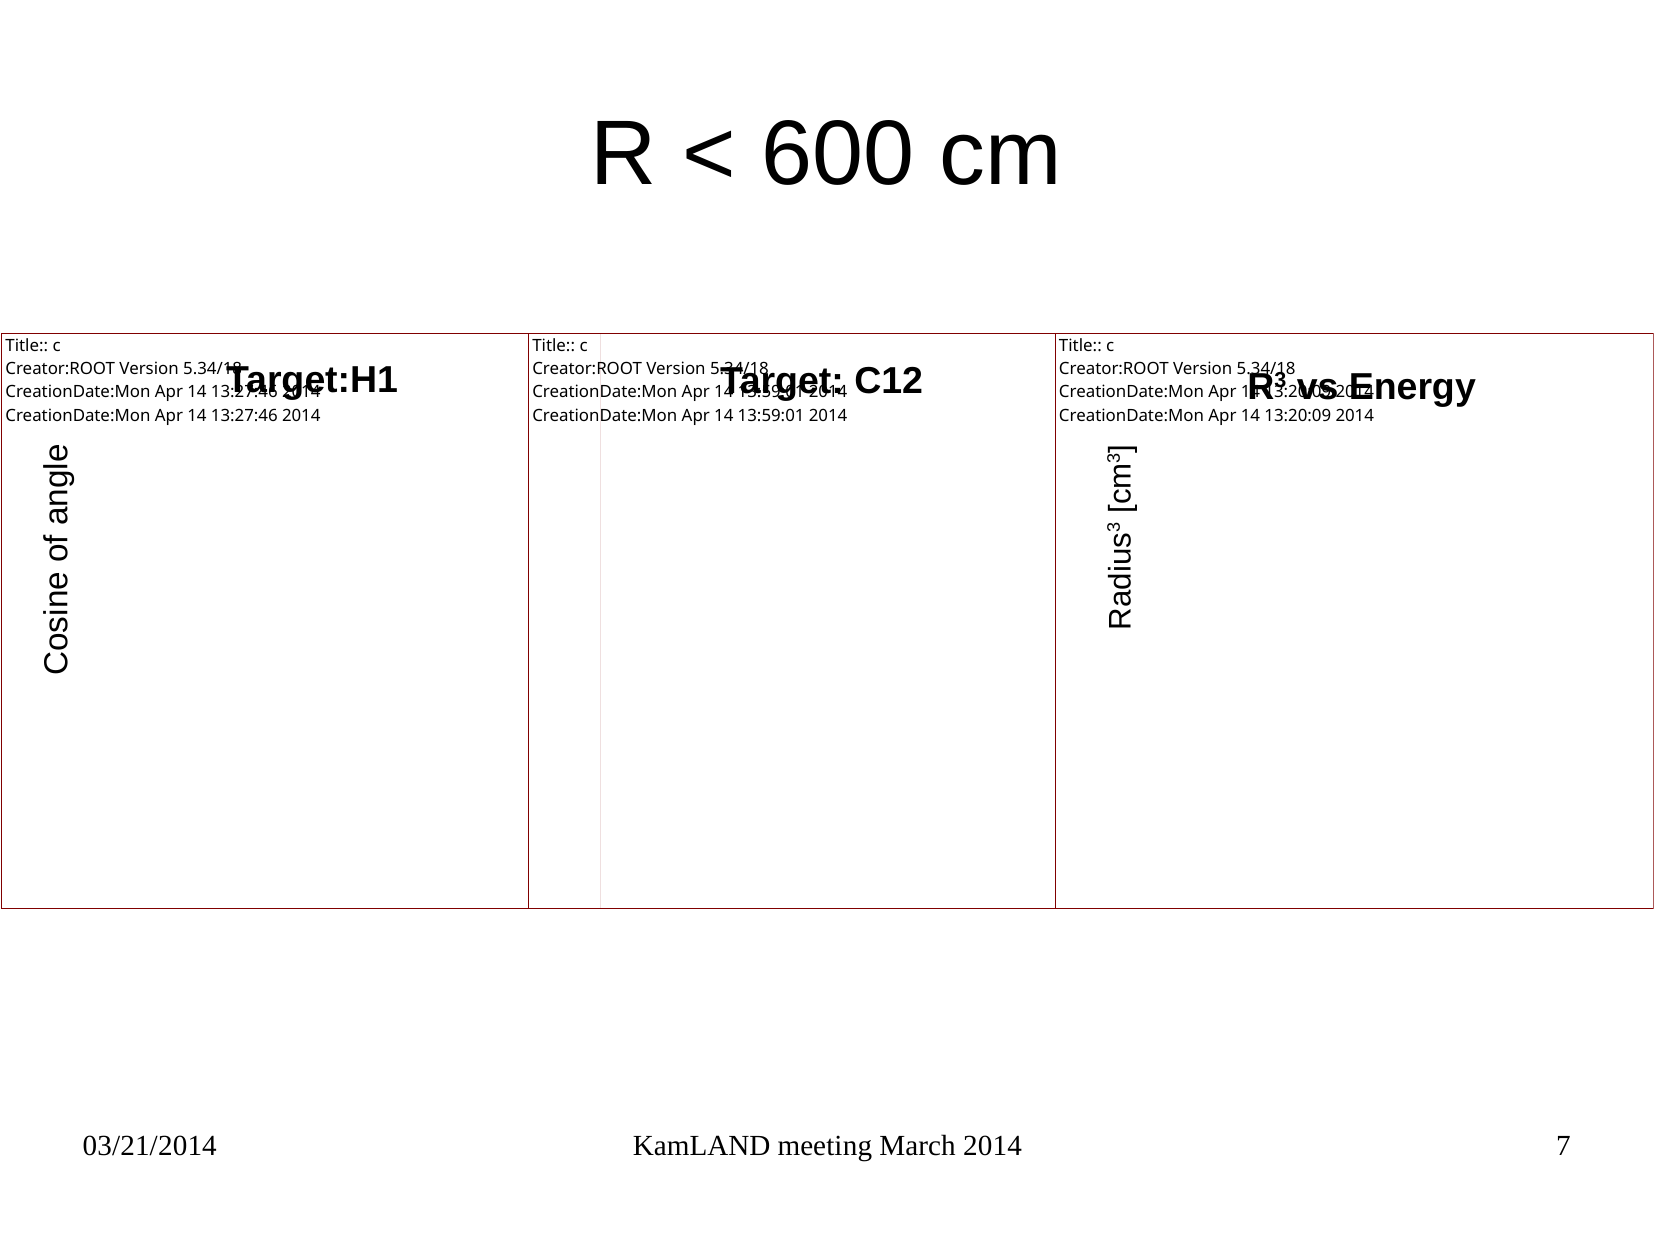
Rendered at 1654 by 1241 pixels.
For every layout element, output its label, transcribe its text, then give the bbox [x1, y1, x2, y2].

text_box Cosine of angle [30, 390, 82, 691]
text_box Radius3 [cm3] [1095, 390, 1146, 646]
text_box Target: C12 [705, 352, 946, 410]
title R < 600 cm [82, 49, 1571, 257]
text_box Target:H1 [211, 351, 422, 408]
text_box R3 vs Energy [1232, 358, 1593, 417]
picture [0, 332, 1654, 909]
